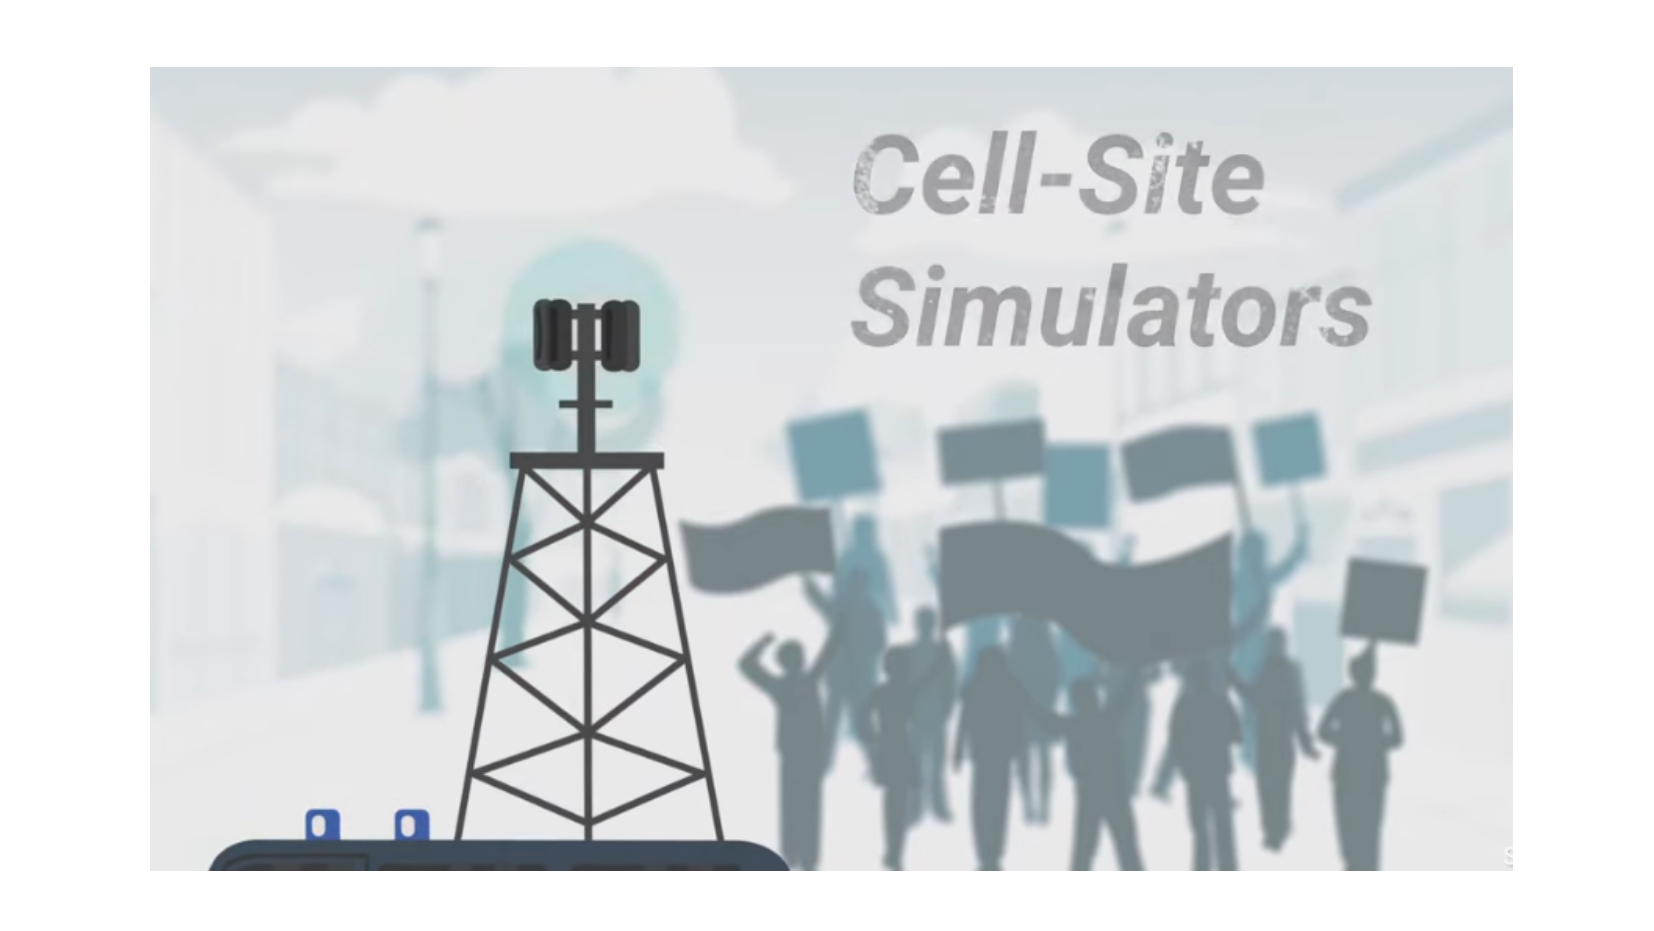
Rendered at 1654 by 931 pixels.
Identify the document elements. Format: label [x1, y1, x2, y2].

picture [150, 67, 1513, 871]
